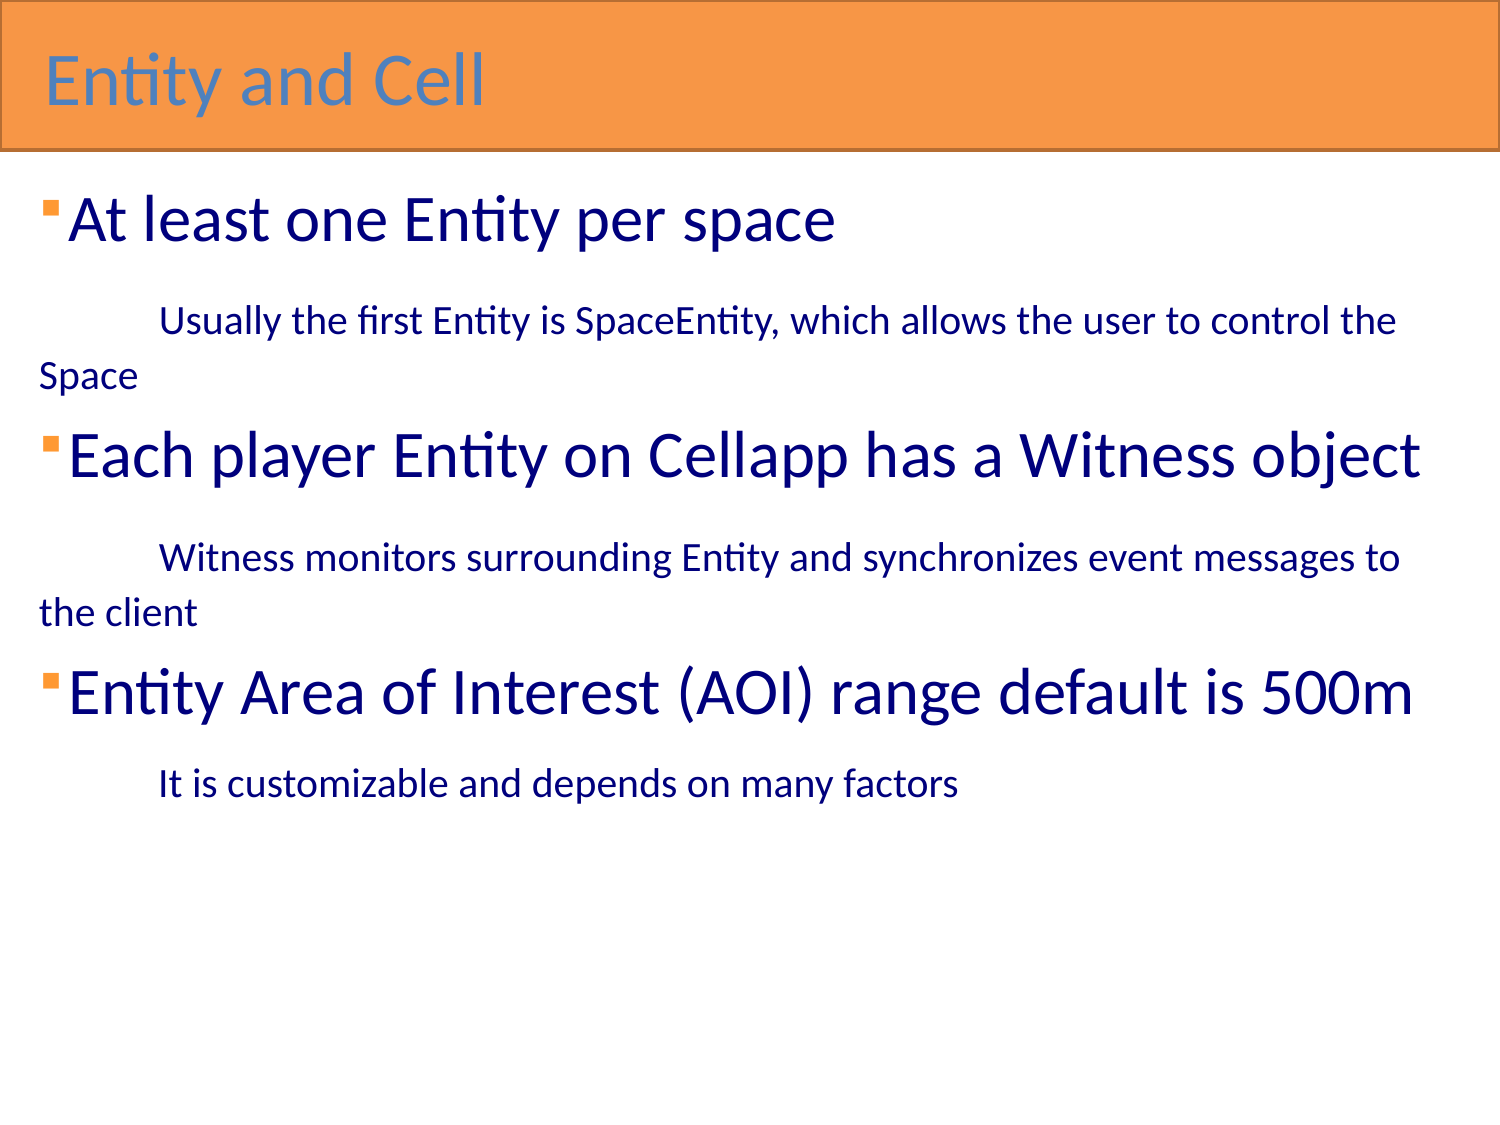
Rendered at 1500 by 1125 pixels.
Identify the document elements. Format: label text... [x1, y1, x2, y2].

title Entity and Cell [29, 21, 1188, 129]
text_box [0, 0, 1500, 150]
text_box At least one Entity per space Usually the first Entity is SpaceEntity, which allows the user to control the Space Each player Entity on Cellapp has a Witness object Witness monitors surrounding Entity and synchronizes event messages to the client Entity Area of Interest (AOI) range default is 500m It is customizable and depends on many factors [30, 172, 1466, 1066]
